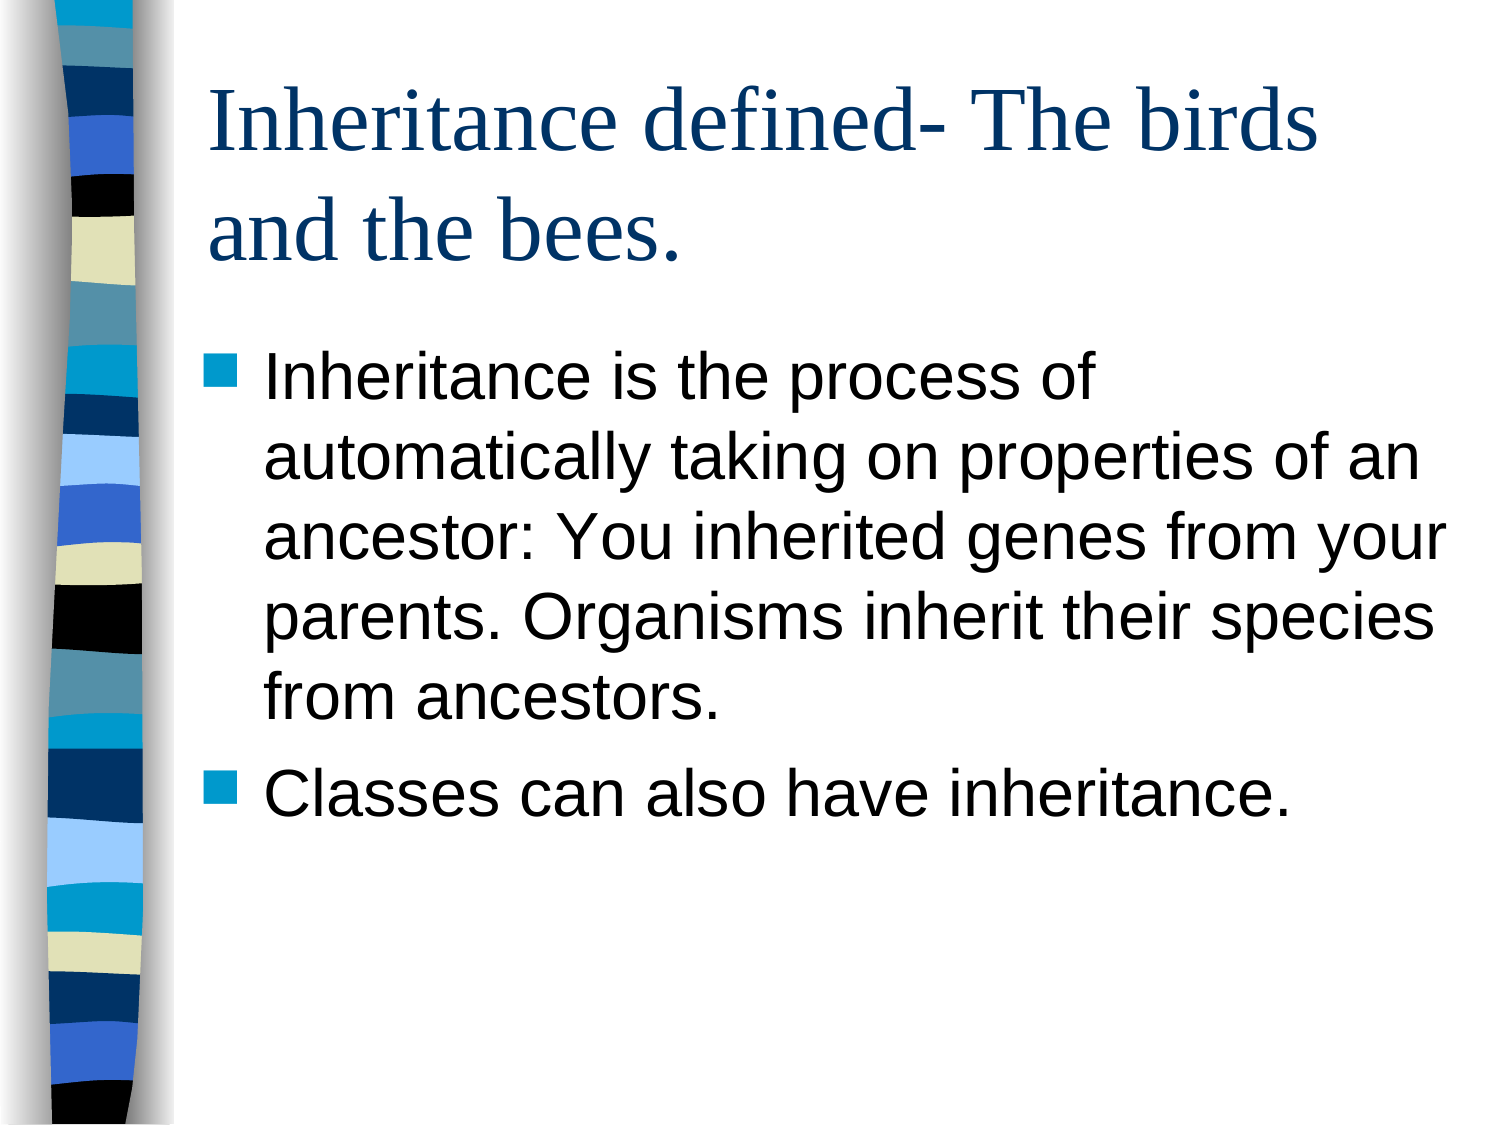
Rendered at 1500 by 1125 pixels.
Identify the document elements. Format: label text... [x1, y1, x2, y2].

list Inheritance is the process of automatically taking on properties of an ancestor: You inherited genes from your parents. Organisms inherit their species from ancestors. Classes can also have inheritance. [192, 324, 1468, 1000]
title Inheritance defined- The birds and the bees. [192, 74, 1468, 263]
